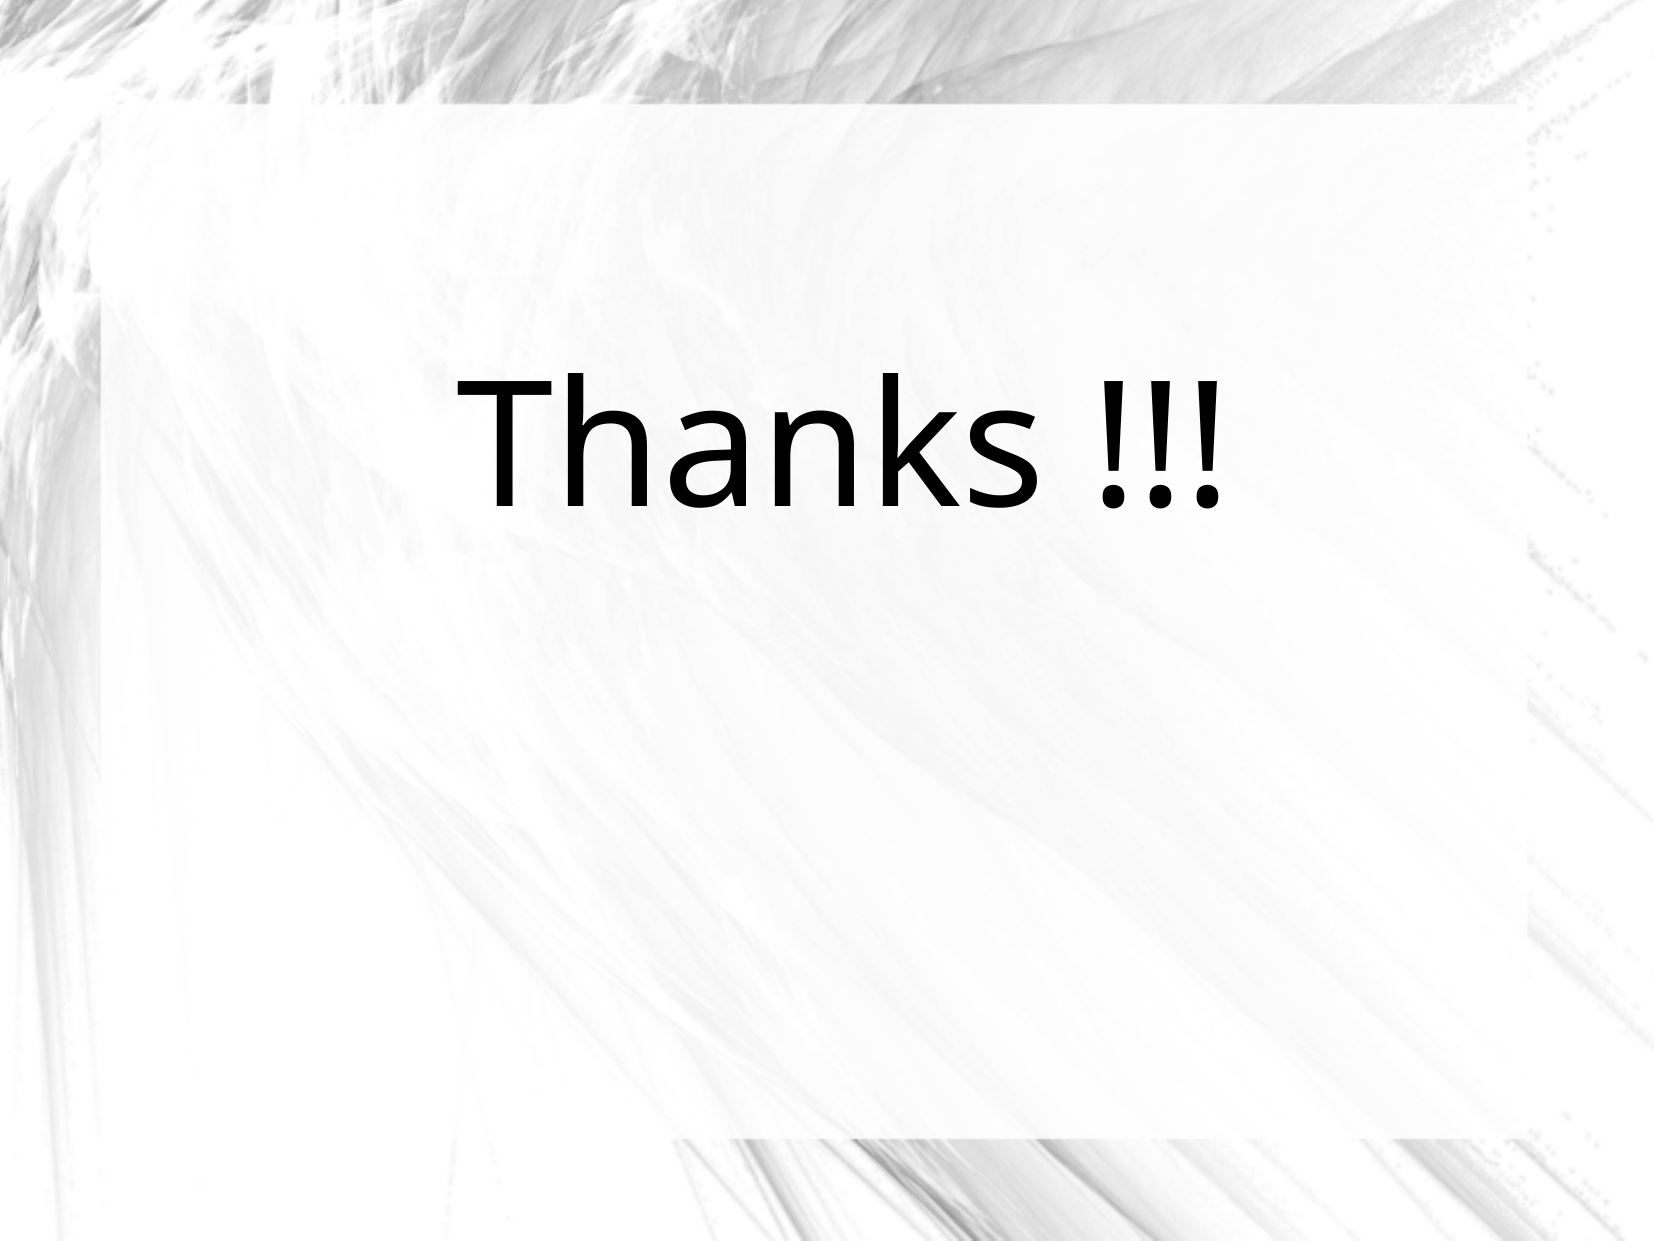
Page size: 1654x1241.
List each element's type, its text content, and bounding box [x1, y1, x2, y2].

picture [0, 0, 1654, 1241]
list Thanks !!! [118, 319, 1571, 945]
